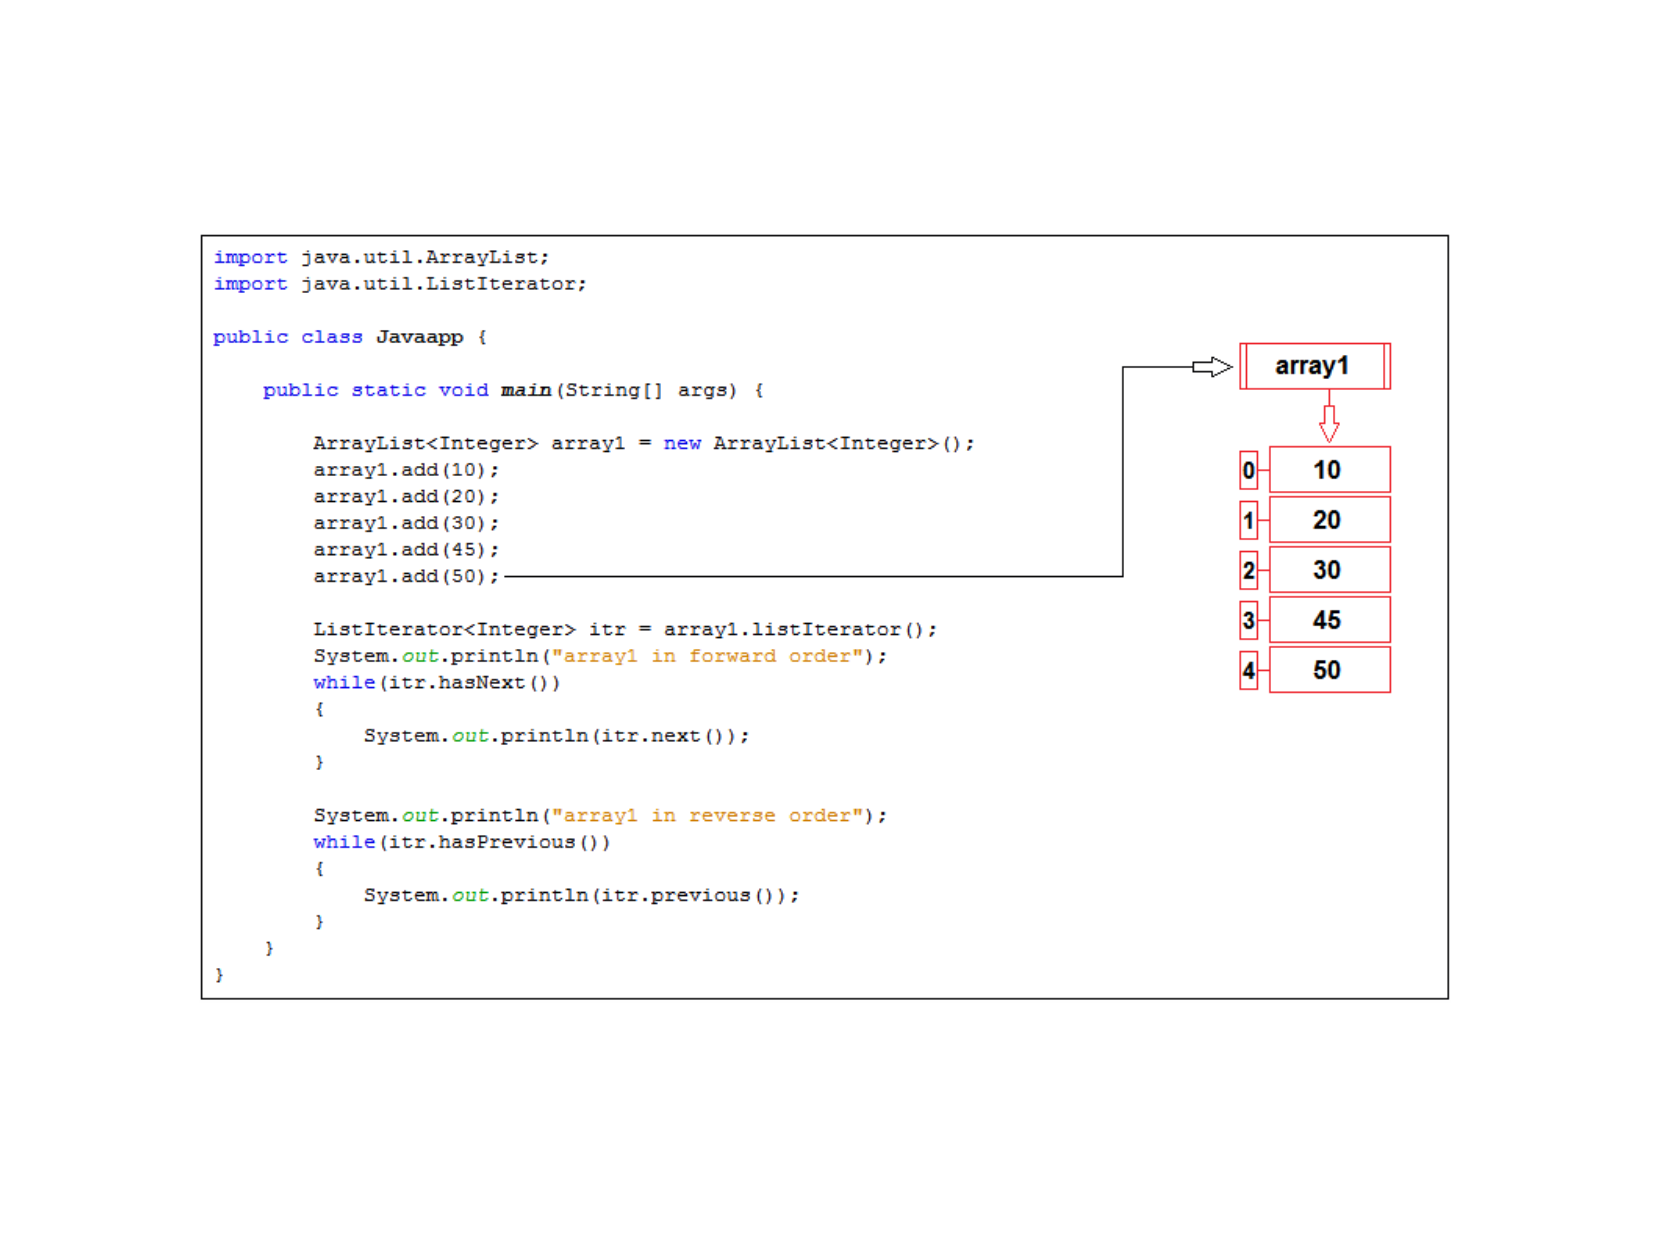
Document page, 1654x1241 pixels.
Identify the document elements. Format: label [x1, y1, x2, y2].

picture [198, 232, 1454, 1003]
